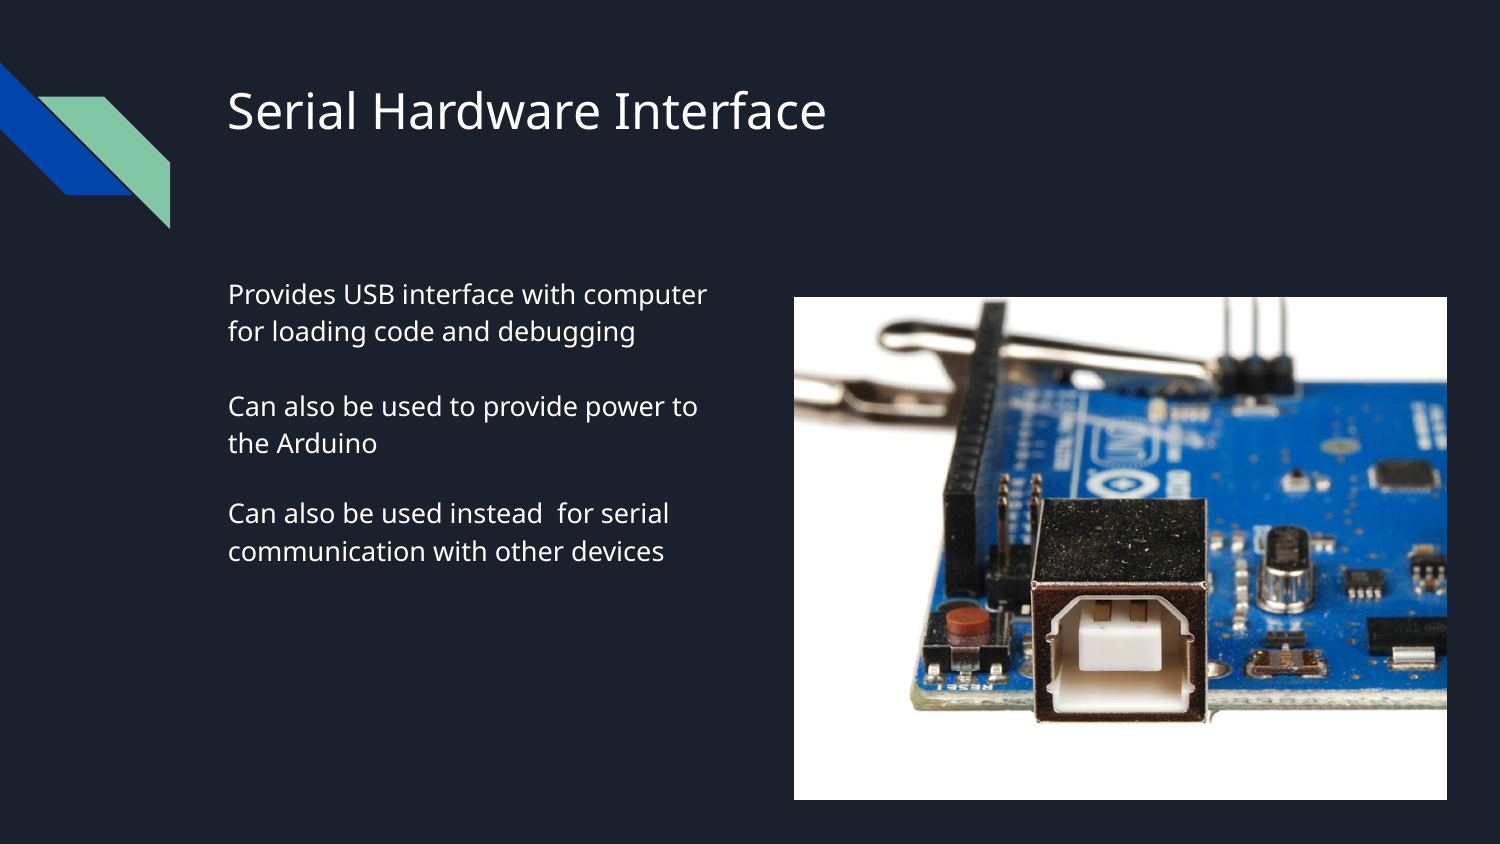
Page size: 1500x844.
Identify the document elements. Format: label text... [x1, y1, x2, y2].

list Provides USB interface with computer for loading code and debugging Can also be used to provide power to the Arduino Can also be used instead for serial communication with other devices [212, 257, 750, 735]
picture [794, 297, 1447, 800]
title Serial Hardware Interface [212, 64, 1368, 215]
